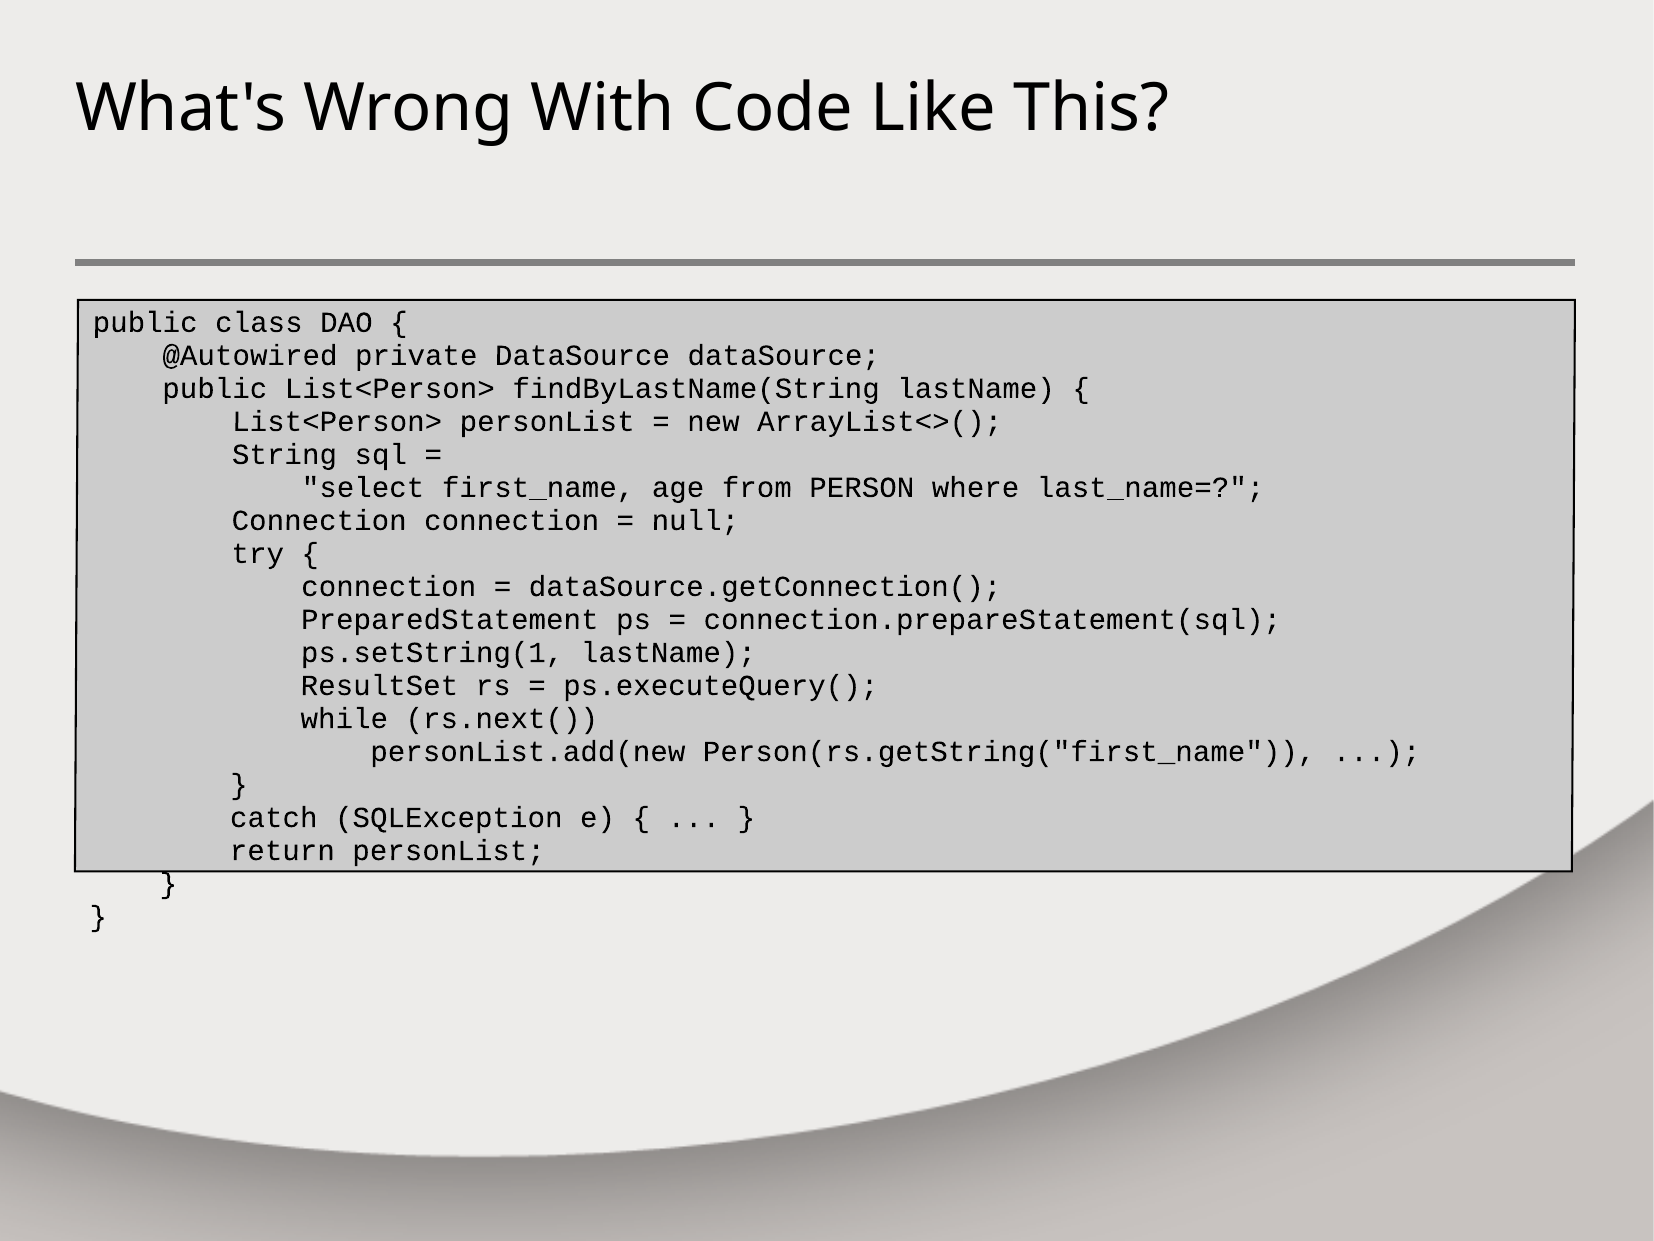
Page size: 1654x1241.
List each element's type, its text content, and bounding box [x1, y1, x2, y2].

text_box public class DAO { @Autowired private DataSource dataSource; public List<Person> findByLastName(String lastName) { List<Person> personList = new ArrayList<>(); String sql = "select first_name, age from PERSON where last_name=?"; Connection connection = null; try { connection = dataSource.getConnection(); PreparedStatement ps = connection.prepareStatement(sql); ps.setString(1, lastName); ResultSet rs = ps.executeQuery(); while (rs.next()) personList.add(new Person(rs.getString("first_name")), ...); } catch (SQLException e) { ... } return personList; } } [74, 299, 1575, 872]
picture [0, 0, 1654, 1241]
title What's Wrong With Code Like This? [75, 75, 1576, 226]
